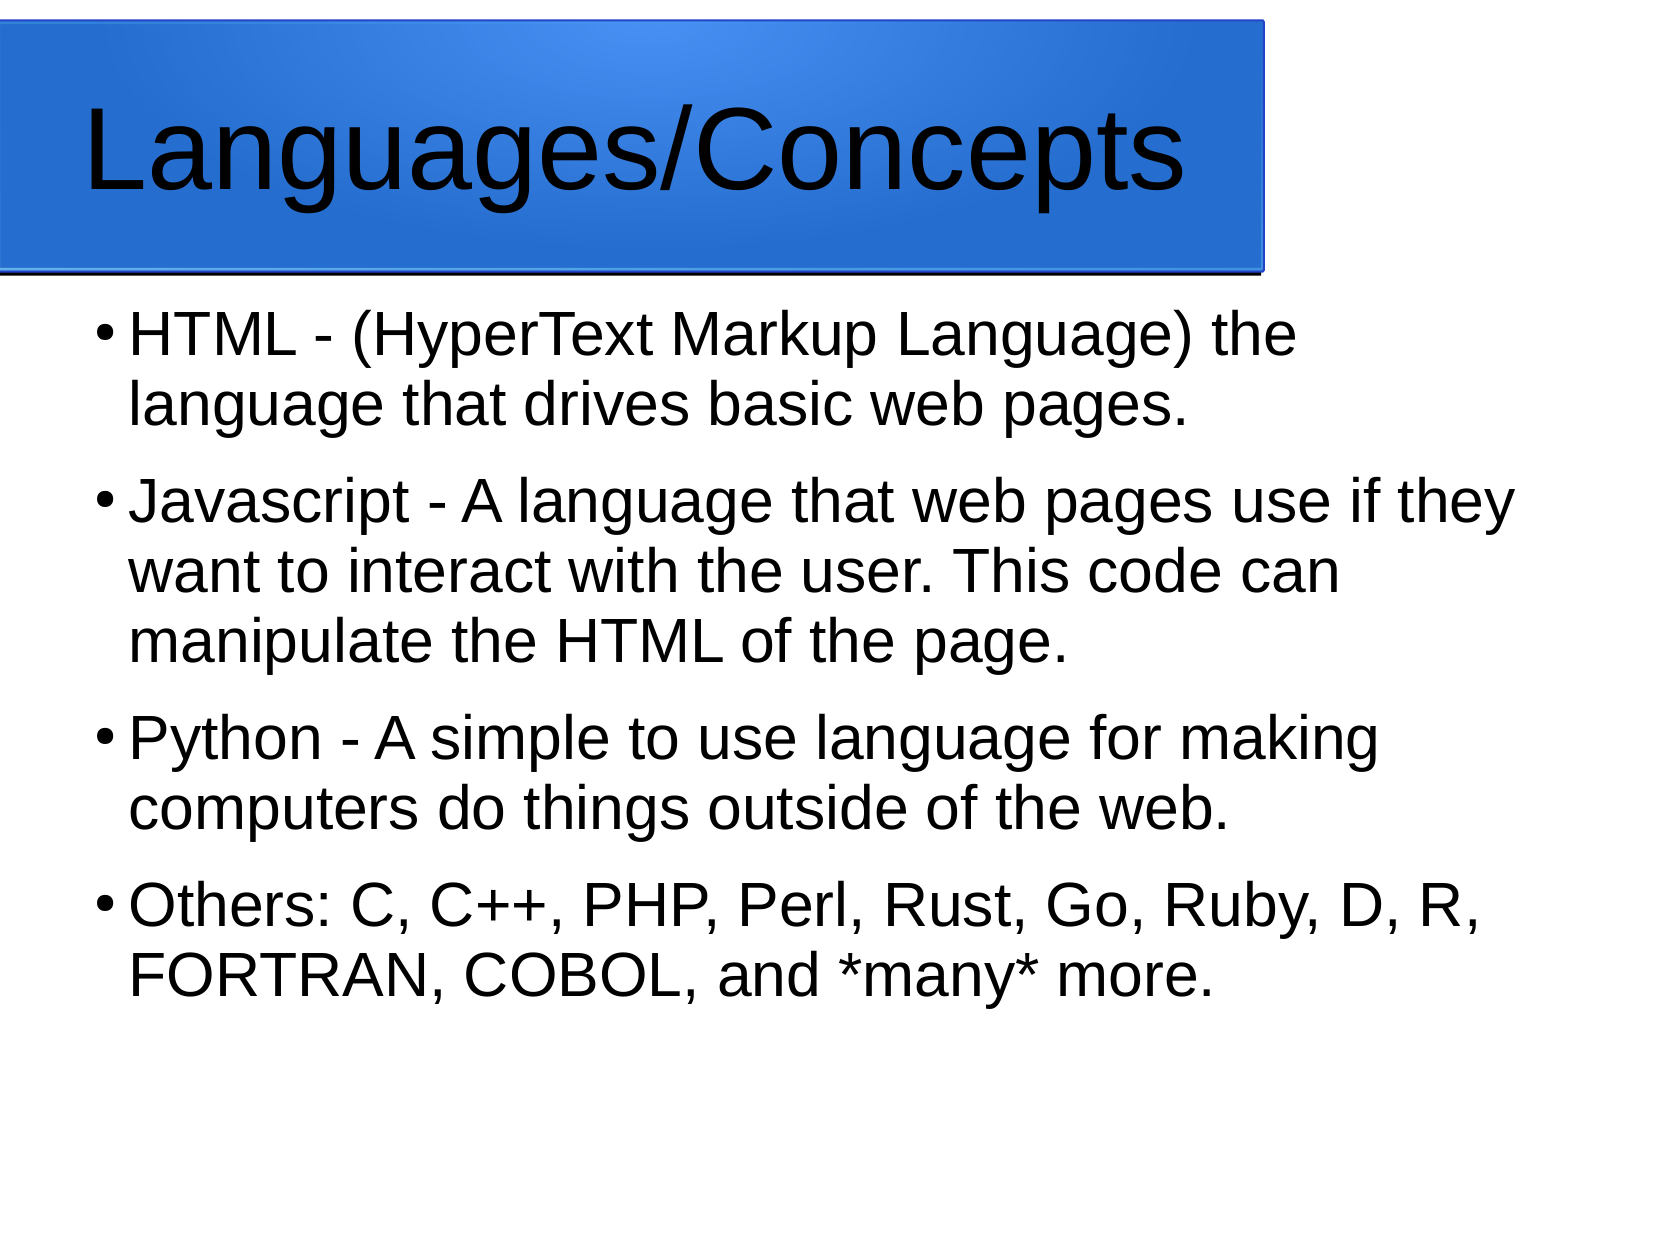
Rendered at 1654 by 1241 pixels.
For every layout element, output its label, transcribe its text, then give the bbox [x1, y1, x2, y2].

title Languages/Concepts [82, 47, 1235, 252]
list HTML - (HyperText Markup Language) the language that drives basic web pages. Javascript - A language that web pages use if they want to interact with the user. This code can manipulate the HTML of the page. Python - A simple to use language for making computers do things outside of the web. Others: C, C++, PHP, Perl, Rust, Go, Ruby, D, R, FORTRAN, COBOL, and *many* more. [82, 299, 1571, 1019]
